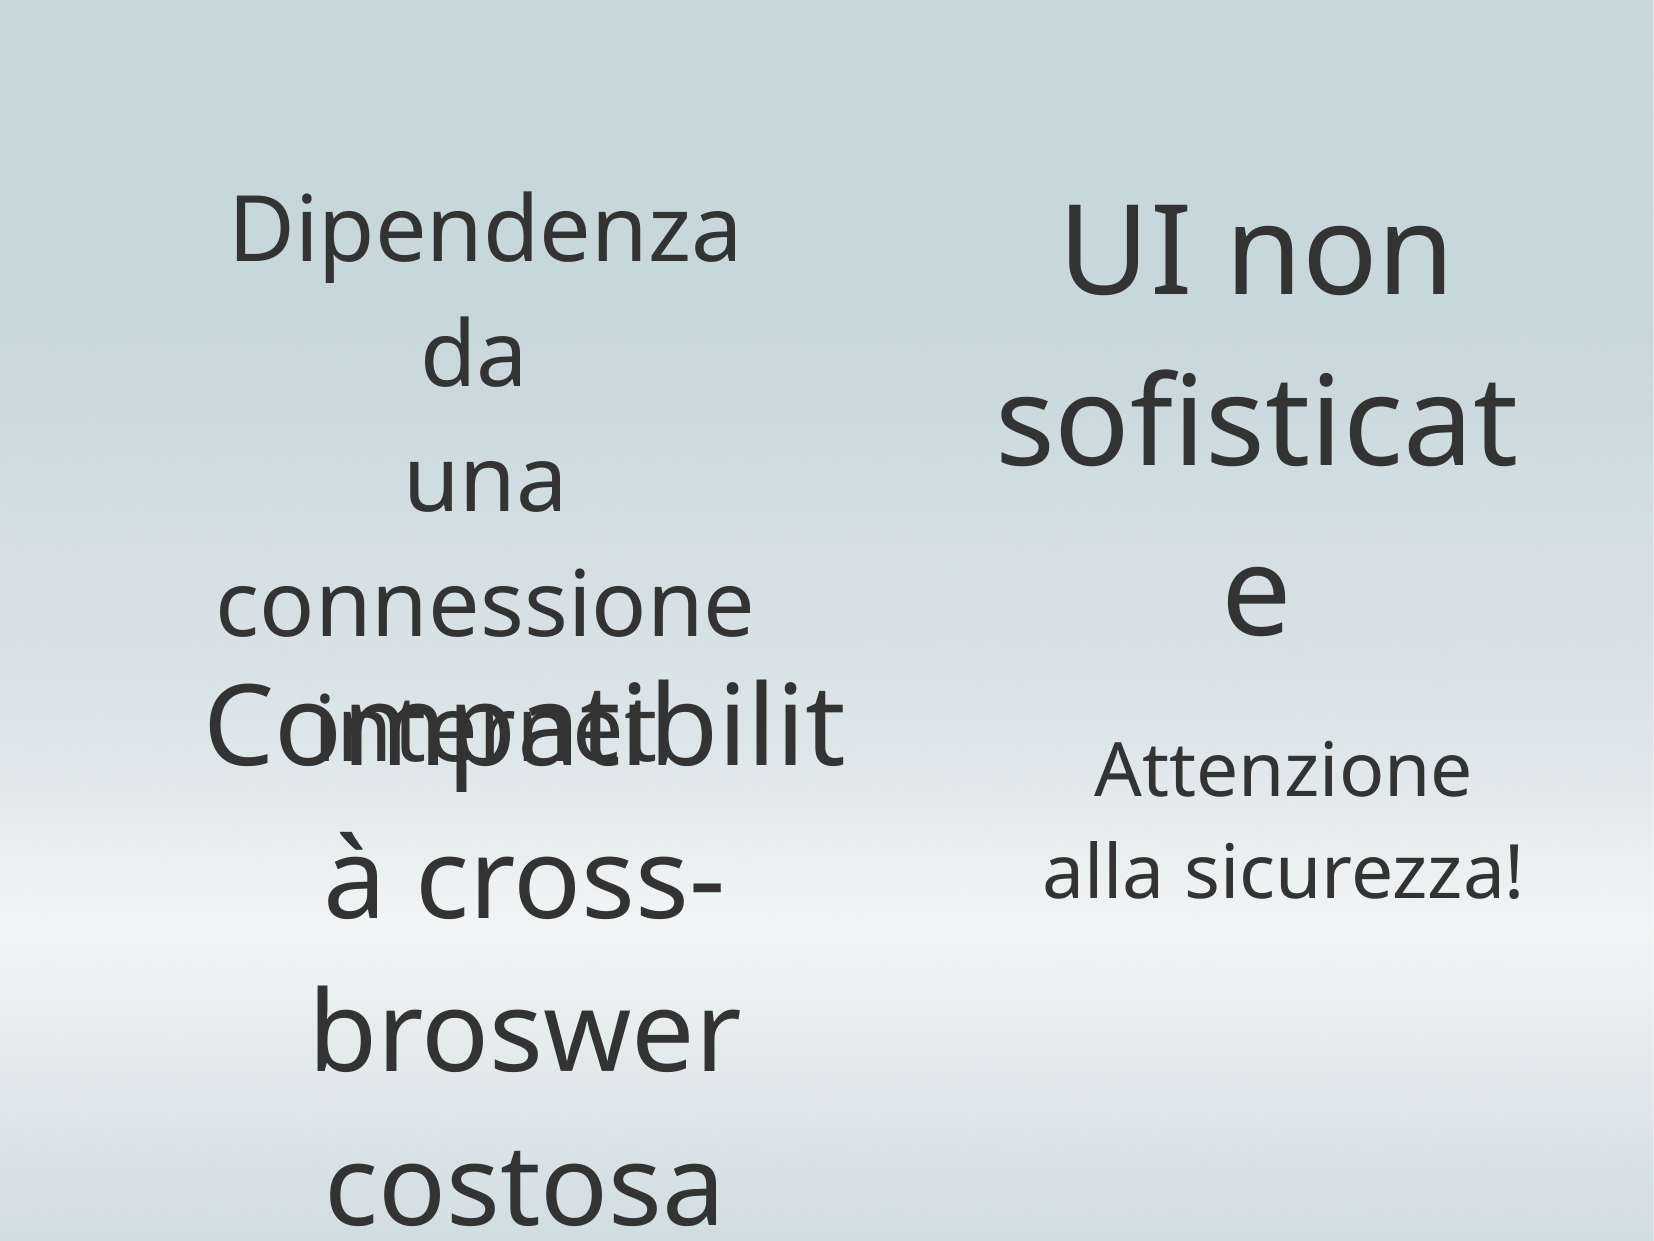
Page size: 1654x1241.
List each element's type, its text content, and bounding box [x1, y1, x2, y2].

picture [0, 0, 1654, 1241]
text_box Dipendenza da una connessione internet [200, 156, 875, 556]
text_box Attenzione alla sicurezza! [1027, 708, 1542, 934]
text_box Compatibilità cross-broswer costosa [188, 637, 898, 1124]
text_box UI non sofisticate [980, 153, 1560, 518]
